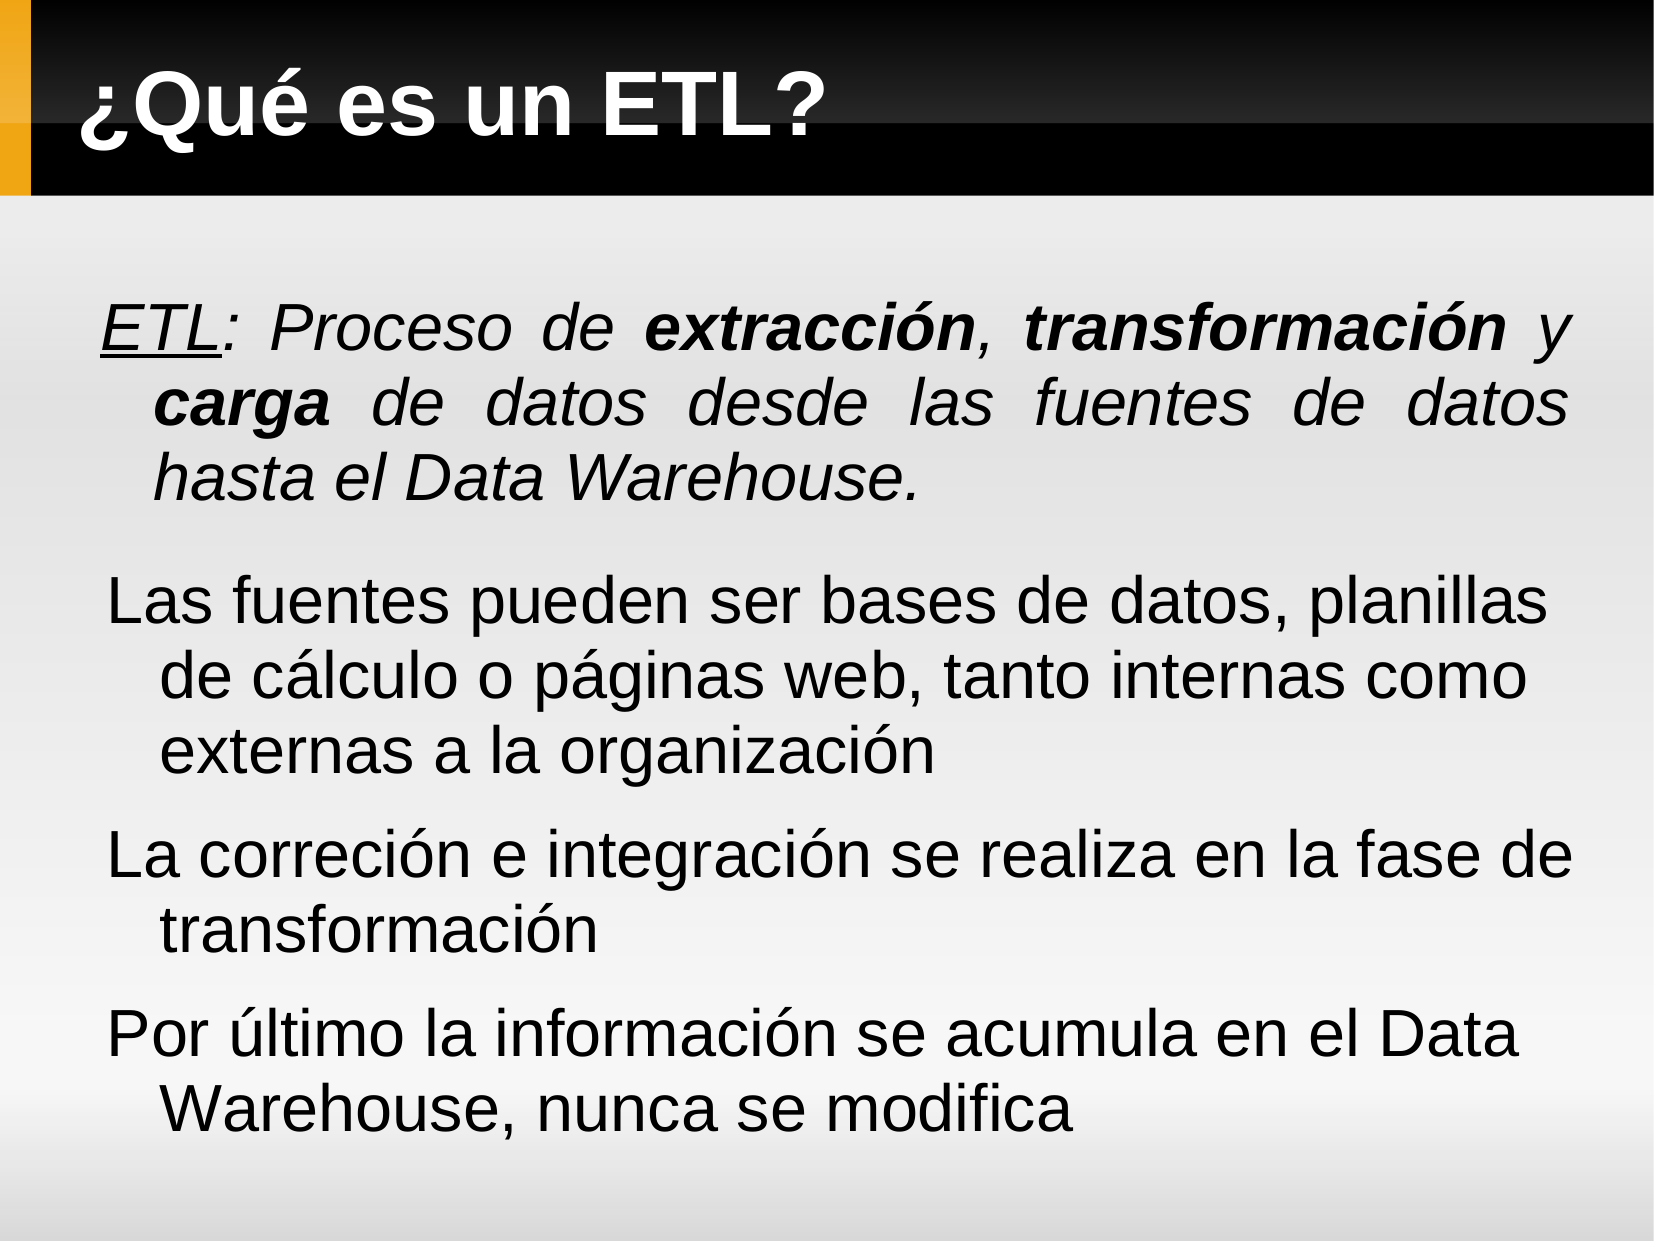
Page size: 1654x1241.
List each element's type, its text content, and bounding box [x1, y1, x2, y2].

title ¿Qué es un ETL? [76, 0, 1565, 208]
list Las fuentes pueden ser bases de datos, planillas de cálculo o páginas web, tanto internas como externas a la organización La correción e integración se realiza en la fase de transformación Por último la información se acumula en el Data Warehouse, nunca se modifica [88, 563, 1577, 1217]
picture [0, 0, 1654, 1241]
list ETL: Proceso de extracción, transformación y carga de datos desde las fuentes de datos hasta el Data Warehouse. [82, 290, 1571, 532]
